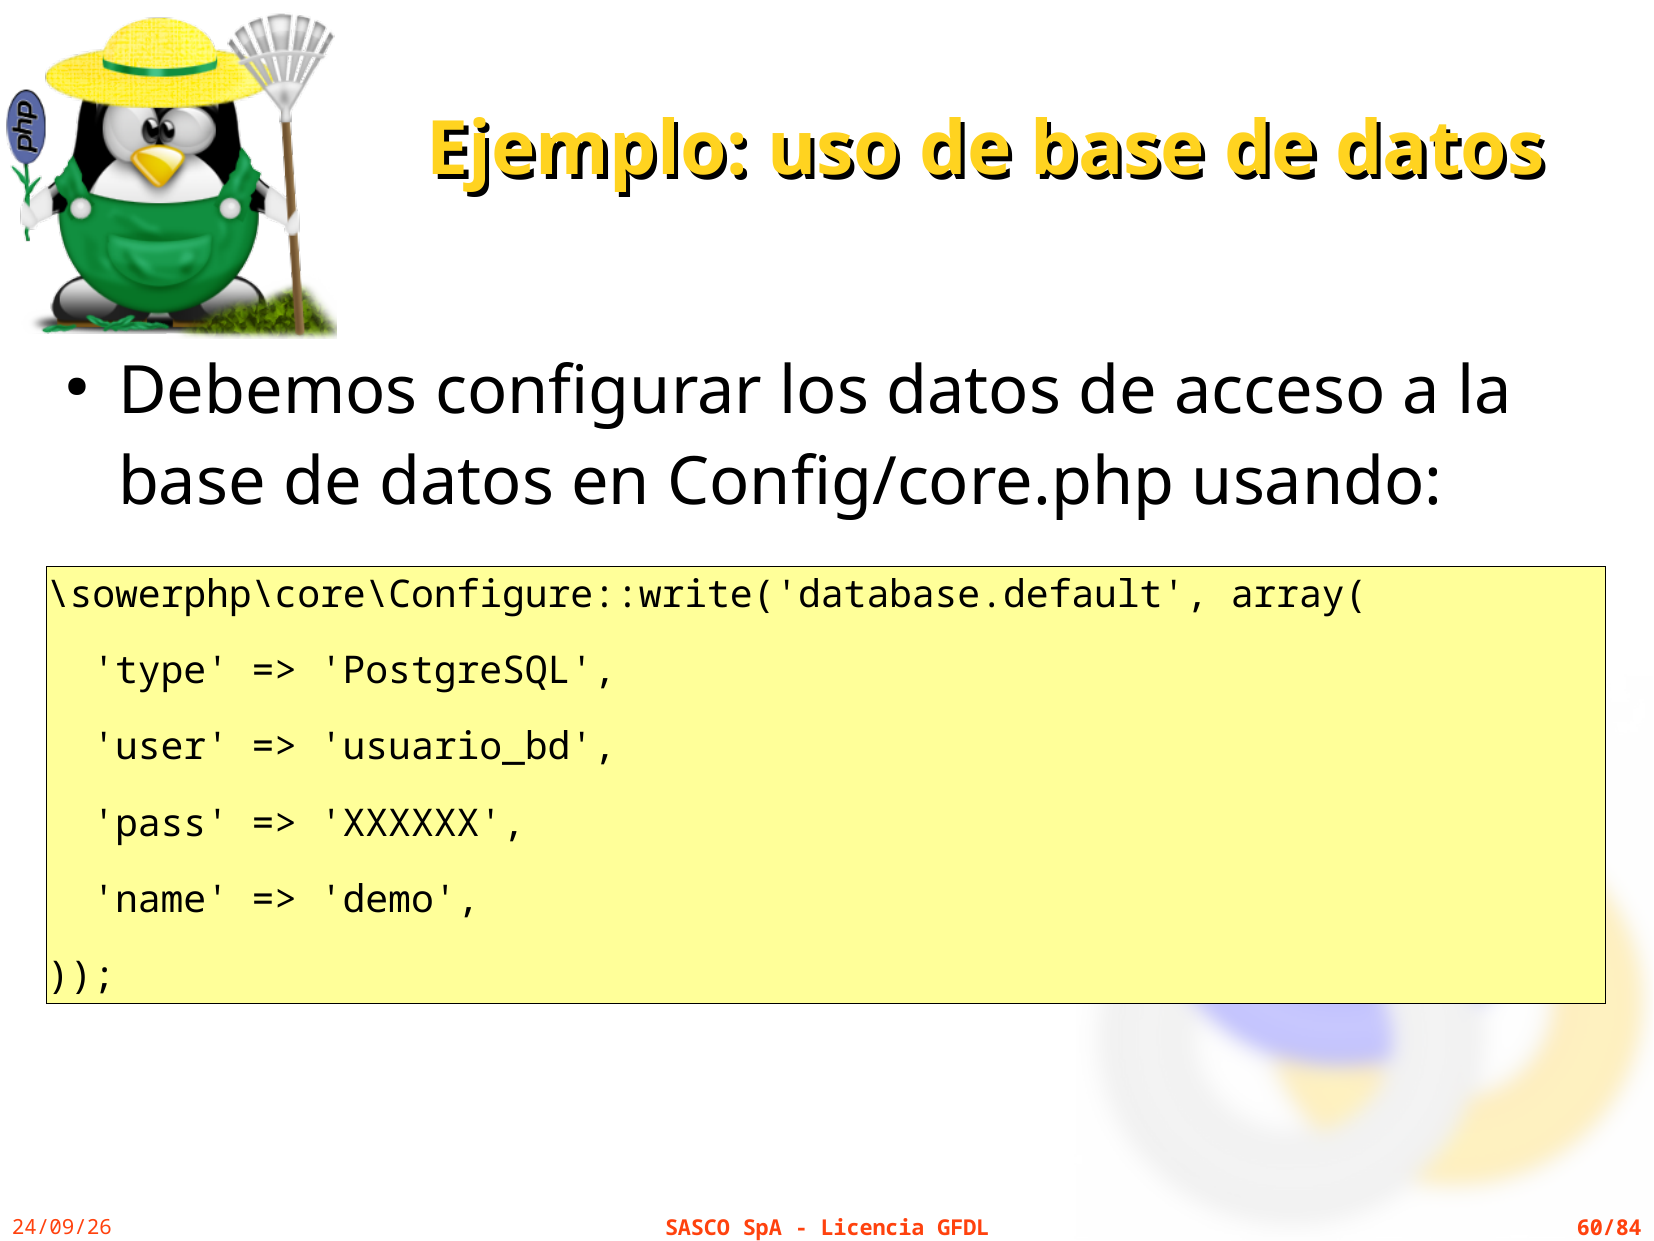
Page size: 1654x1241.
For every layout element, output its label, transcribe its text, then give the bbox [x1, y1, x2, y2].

picture [4, 5, 337, 339]
list Debemos configurar los datos de acceso a la base de datos en Config/core.php usando: [47, 342, 1607, 1062]
list \sowerphp\core\Configure::write('database.default', array( 'type' => 'PostgreSQL', 'user' => 'usuario_bd', 'pass' => 'XXXXXX', 'name' => 'demo', )); [46, 566, 1606, 1004]
picture [1074, 657, 1654, 1241]
title Ejemplo: uso de base de datos [366, 35, 1607, 257]
